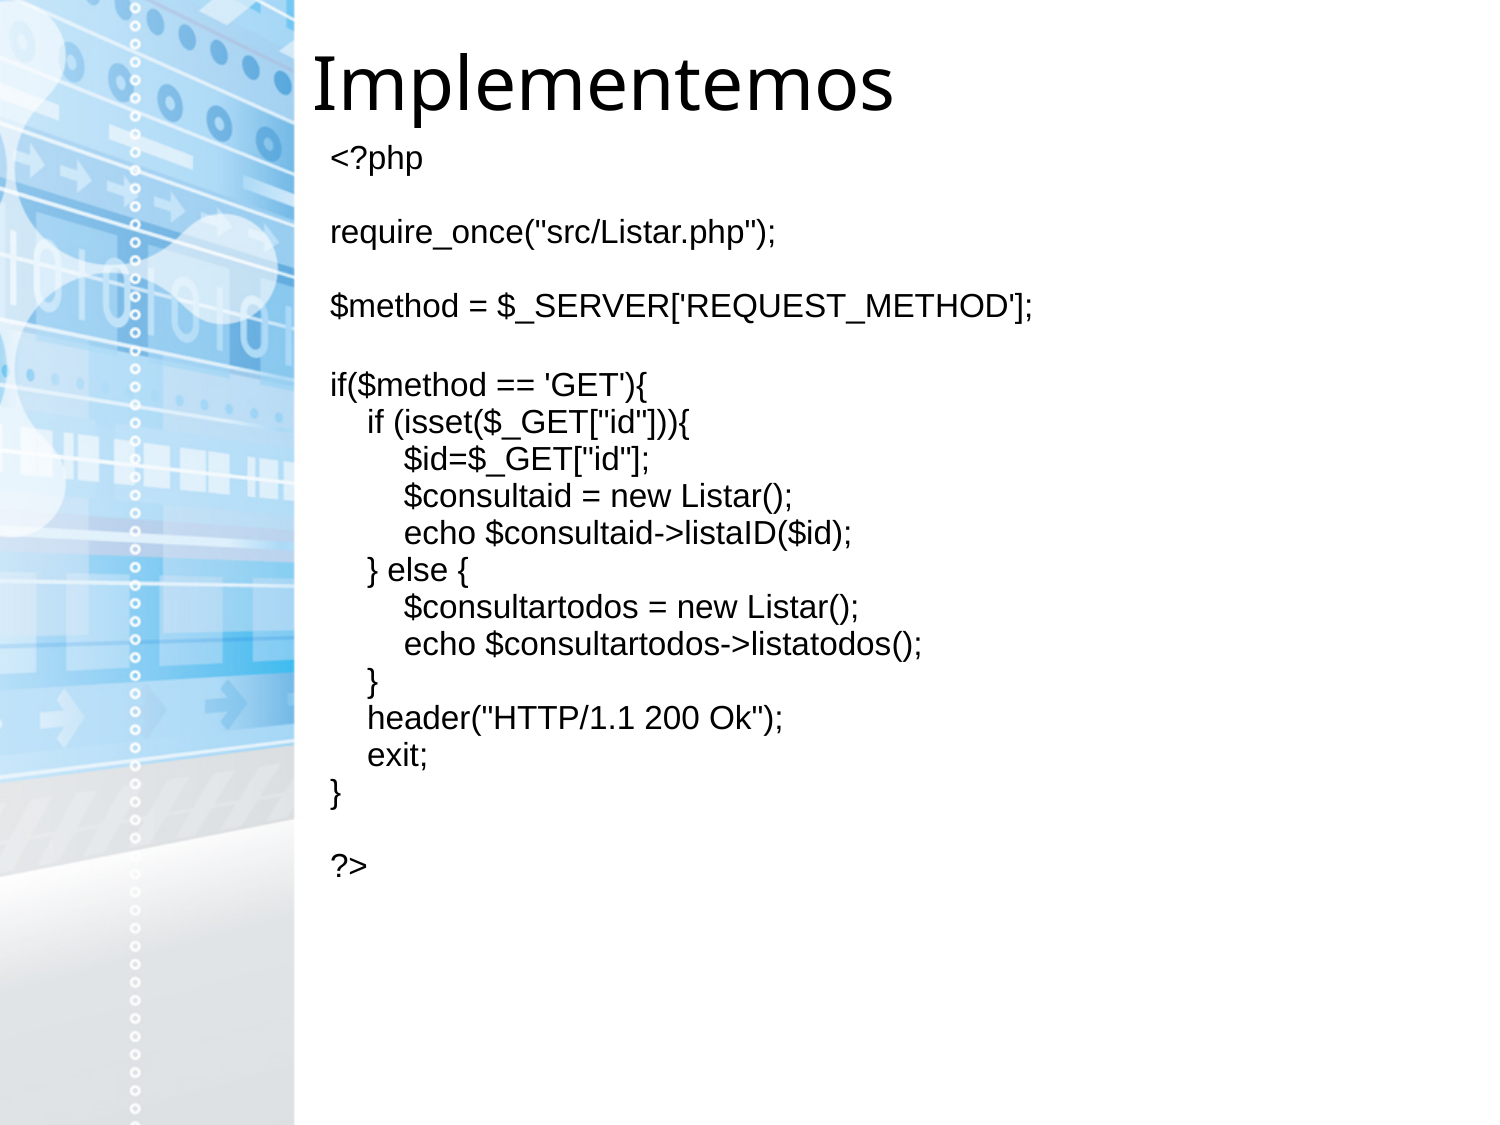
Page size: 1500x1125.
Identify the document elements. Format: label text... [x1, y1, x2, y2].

text_box <?php require_once("src/Listar.php"); $method = $_SERVER['REQUEST_METHOD']; if($method == 'GET'){ if (isset($_GET["id"])){ $id=$_GET["id"]; $consultaid = new Listar(); echo $consultaid->listaID($id); } else { $consultartodos = new Listar(); echo $consultartodos->listatodos(); } header("HTTP/1.1 200 Ok"); exit; } ?> [315, 132, 1182, 1041]
picture [0, 0, 1500, 1125]
title Implementemos [312, 29, 975, 133]
